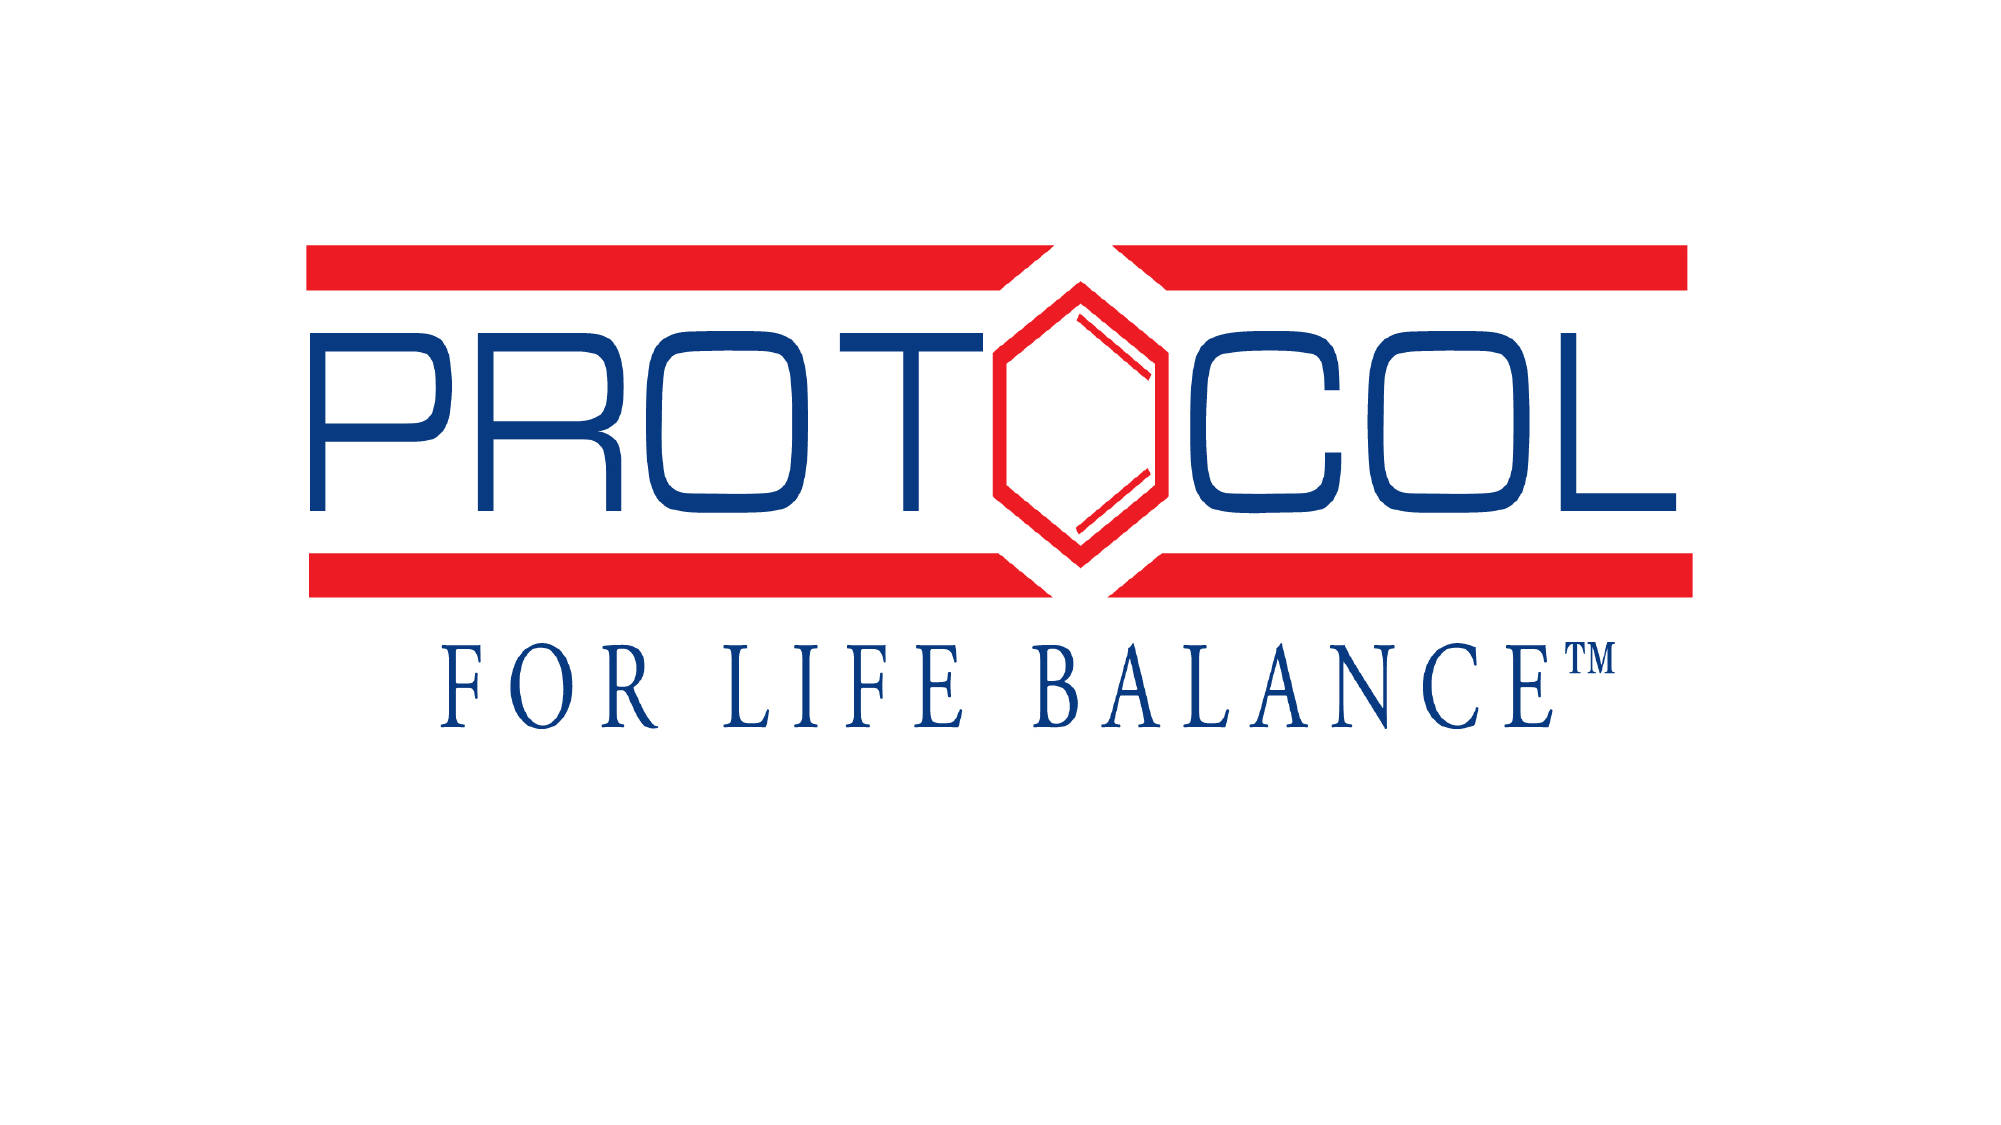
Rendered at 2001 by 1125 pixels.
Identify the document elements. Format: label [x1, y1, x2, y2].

picture [300, 237, 1698, 750]
